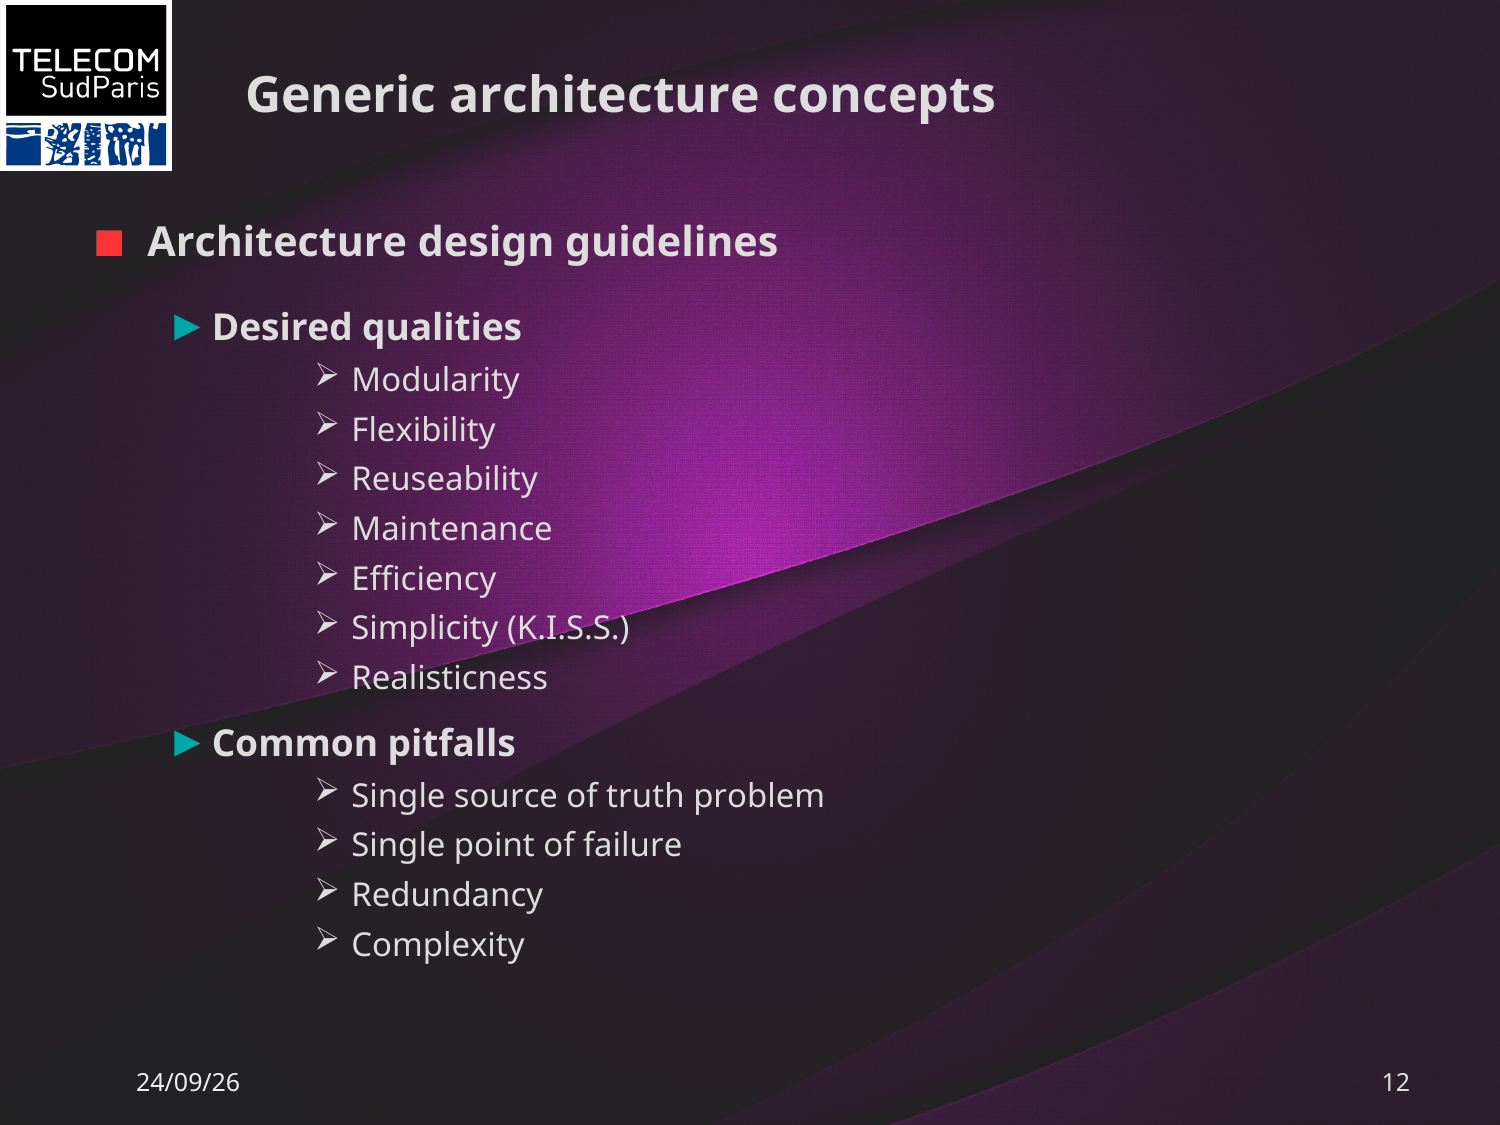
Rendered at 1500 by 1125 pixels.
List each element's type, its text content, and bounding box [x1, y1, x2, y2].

title Generic architecture concepts [230, 19, 1429, 165]
picture [0, 0, 1500, 1125]
list Architecture design guidelines Desired qualities Modularity Flexibility Reuseability Maintenance Efficiency Simplicity (K.I.S.S.) Realisticness Common pitfalls Single source of truth problem Single point of failure Redundancy Complexity [76, 207, 1427, 977]
